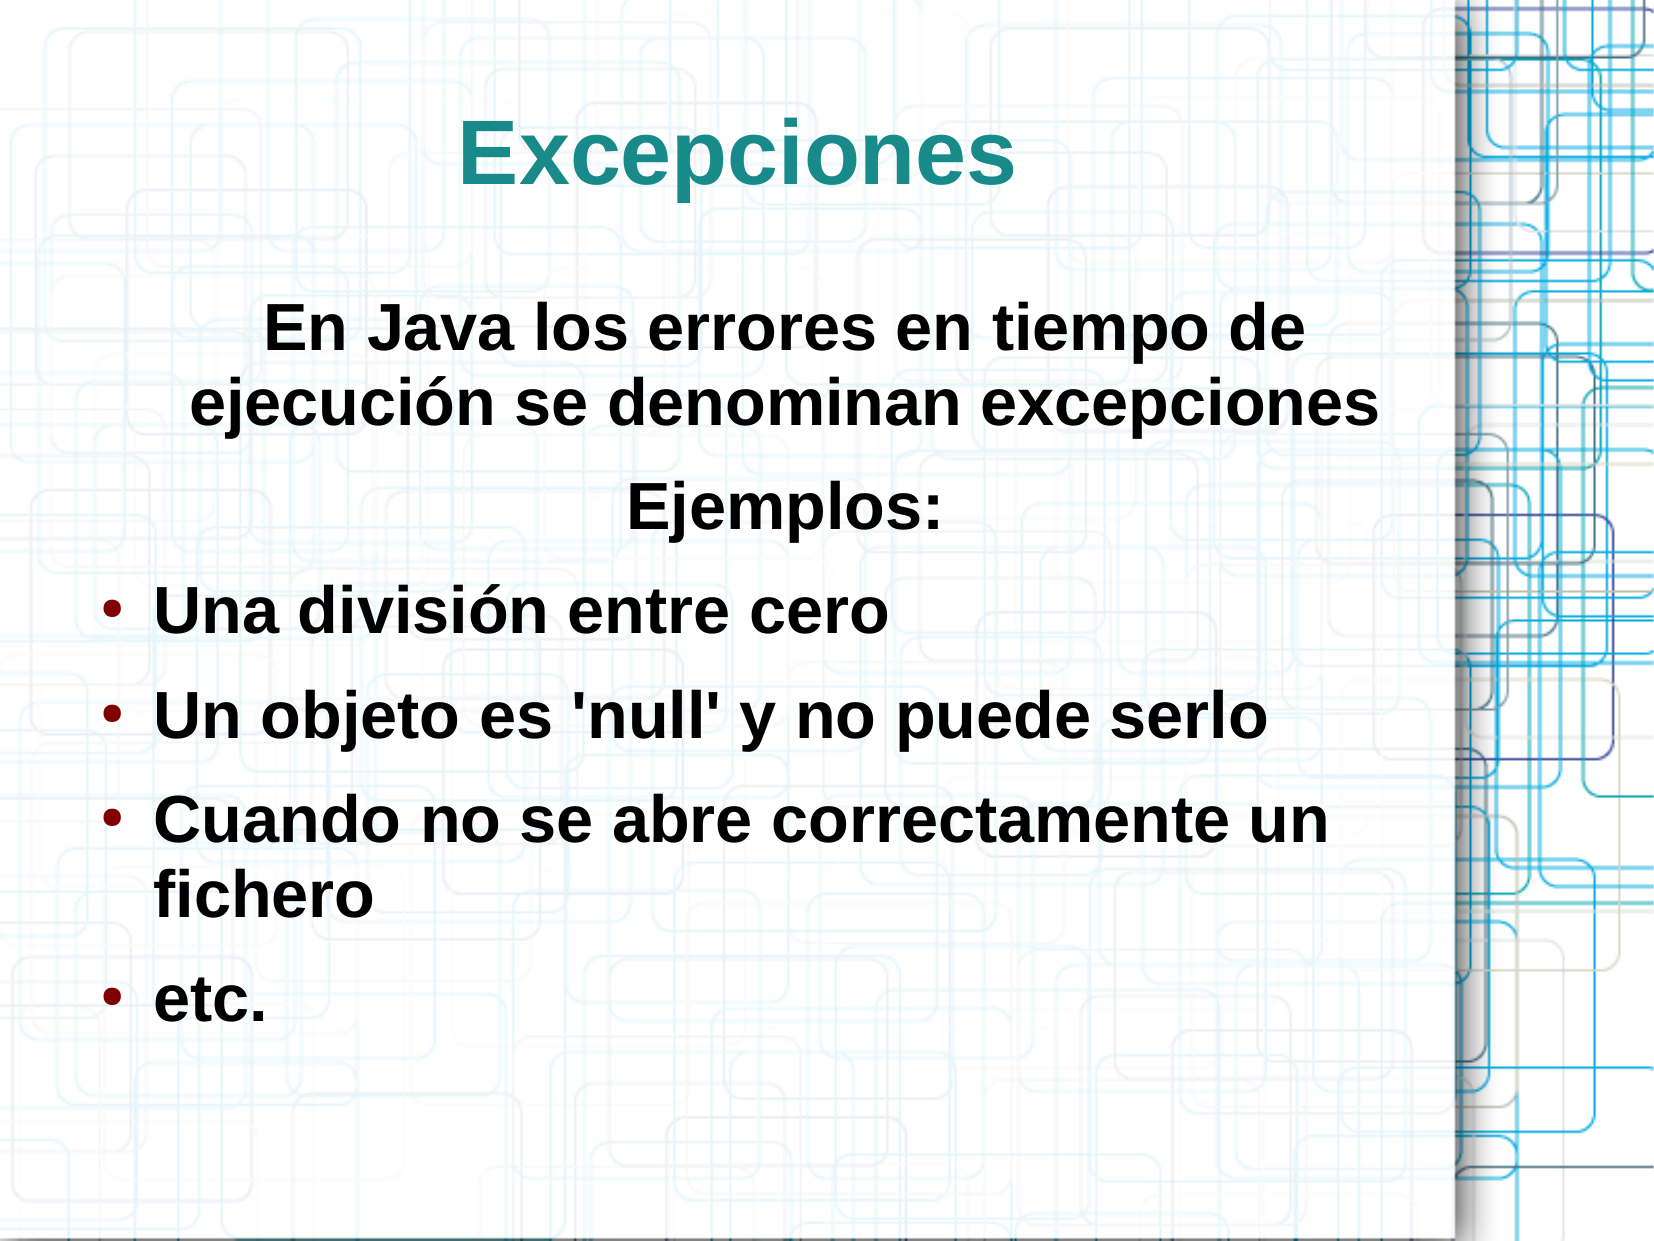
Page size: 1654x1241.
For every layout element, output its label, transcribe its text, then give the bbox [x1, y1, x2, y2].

title Excepciones [59, 49, 1418, 257]
list En Java los errores en tiempo de ejecución se denominan excepciones Ejemplos: Una división entre cero Un objeto es 'null' y no puede serlo Cuando no se abre correctamente un fichero etc. [82, 290, 1418, 1109]
picture [0, 0, 1654, 1241]
